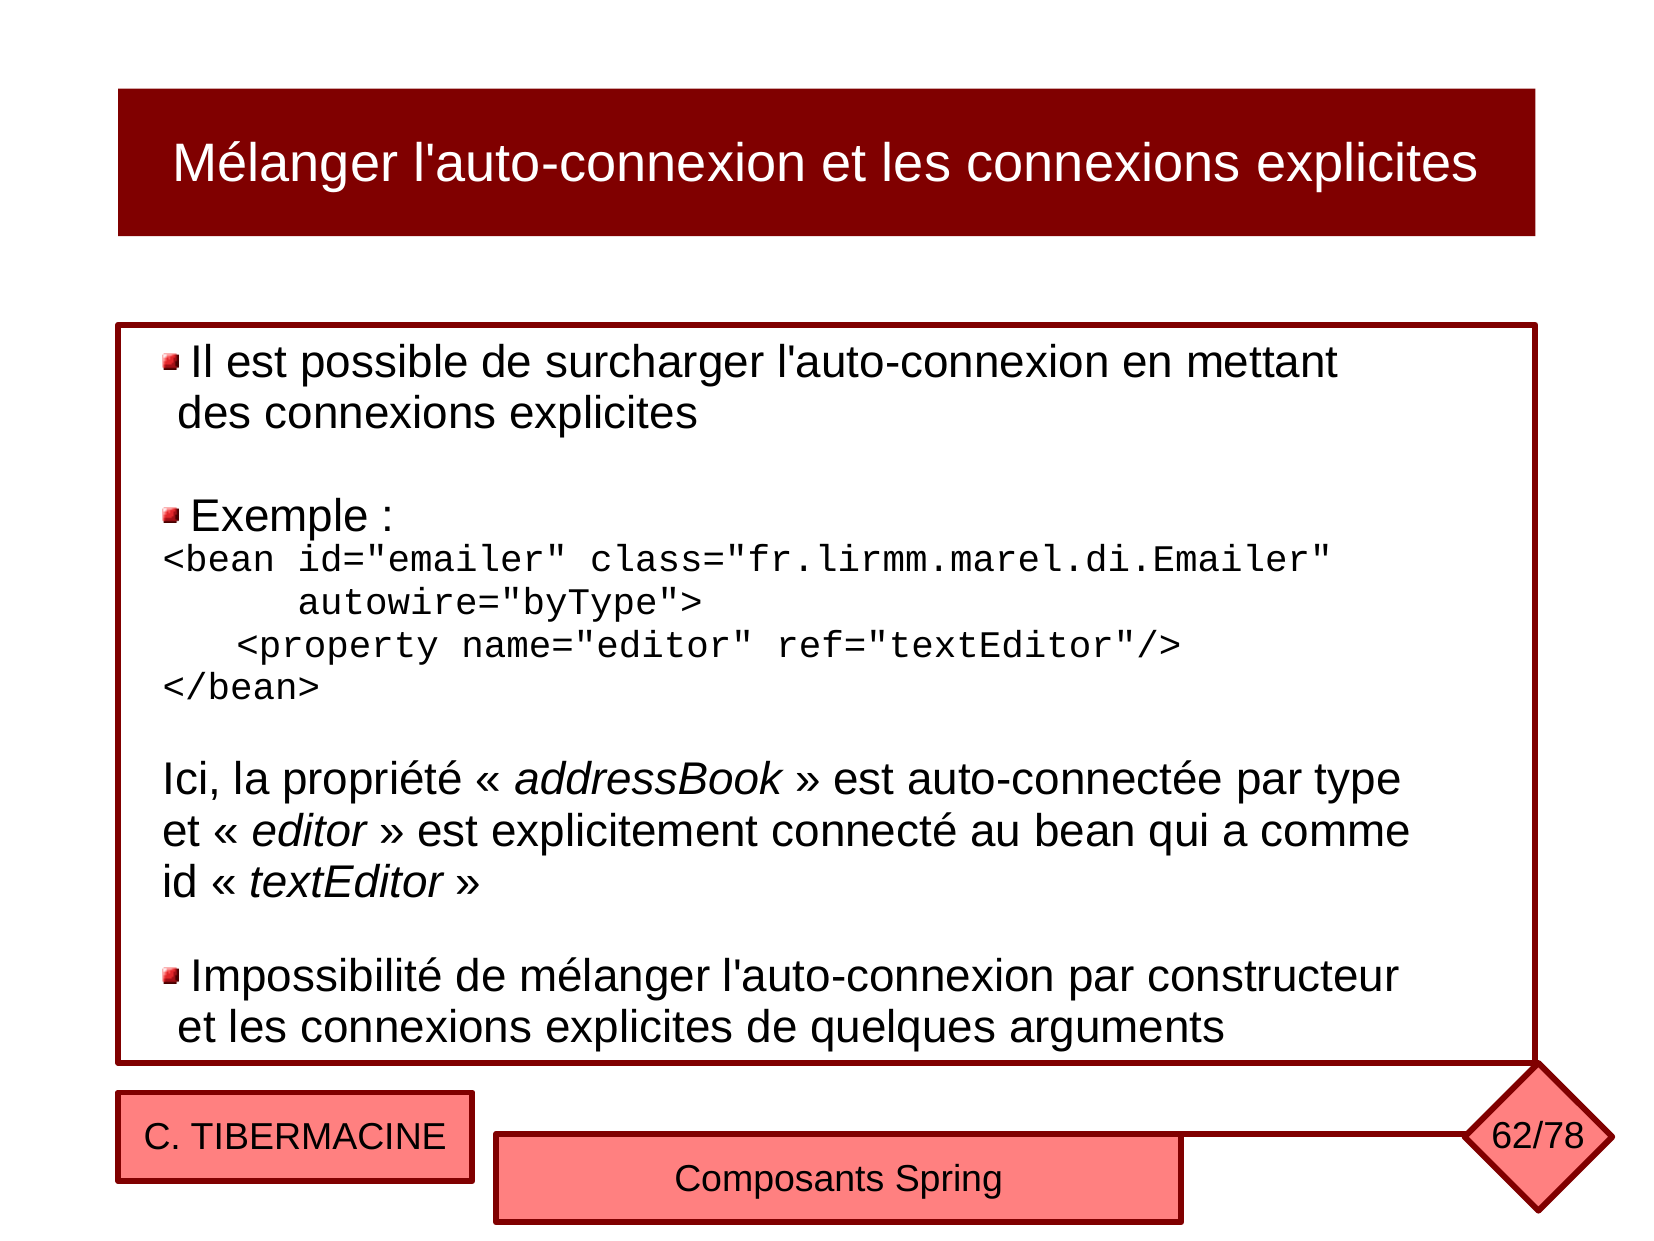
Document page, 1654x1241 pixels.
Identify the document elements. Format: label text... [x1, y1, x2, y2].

text_box Composants Spring [496, 1133, 1182, 1223]
text_box [1464, 1125, 1476, 1149]
picture [162, 353, 179, 370]
text_box [1494, 1062, 1583, 1107]
text_box Mélanger l'auto-connexion et les connexions explicites [118, 88, 1536, 237]
picture [162, 507, 179, 523]
text_box <numéro>/78 [1476, 1107, 1613, 1207]
text_box C. TIBERMACINE [118, 1092, 473, 1182]
picture [162, 967, 179, 984]
text_box Il est possible de surcharger l'auto-connexion en mettant des connexions explicites Exemple : <bean id="emailer" class="fr.lirmm.marel.di.Emailer" autowire="byType"> <property name="editor" ref="textEditor"/> </bean> Ici, la propriété « addressBook » est auto-connectée par type et « editor » est explicitement connecté au bean qui a comme id « textEditor » Impossibilité de mélanger l'auto-connexion par constructeur et les connexions explicites de quelques arguments [118, 324, 1536, 1063]
